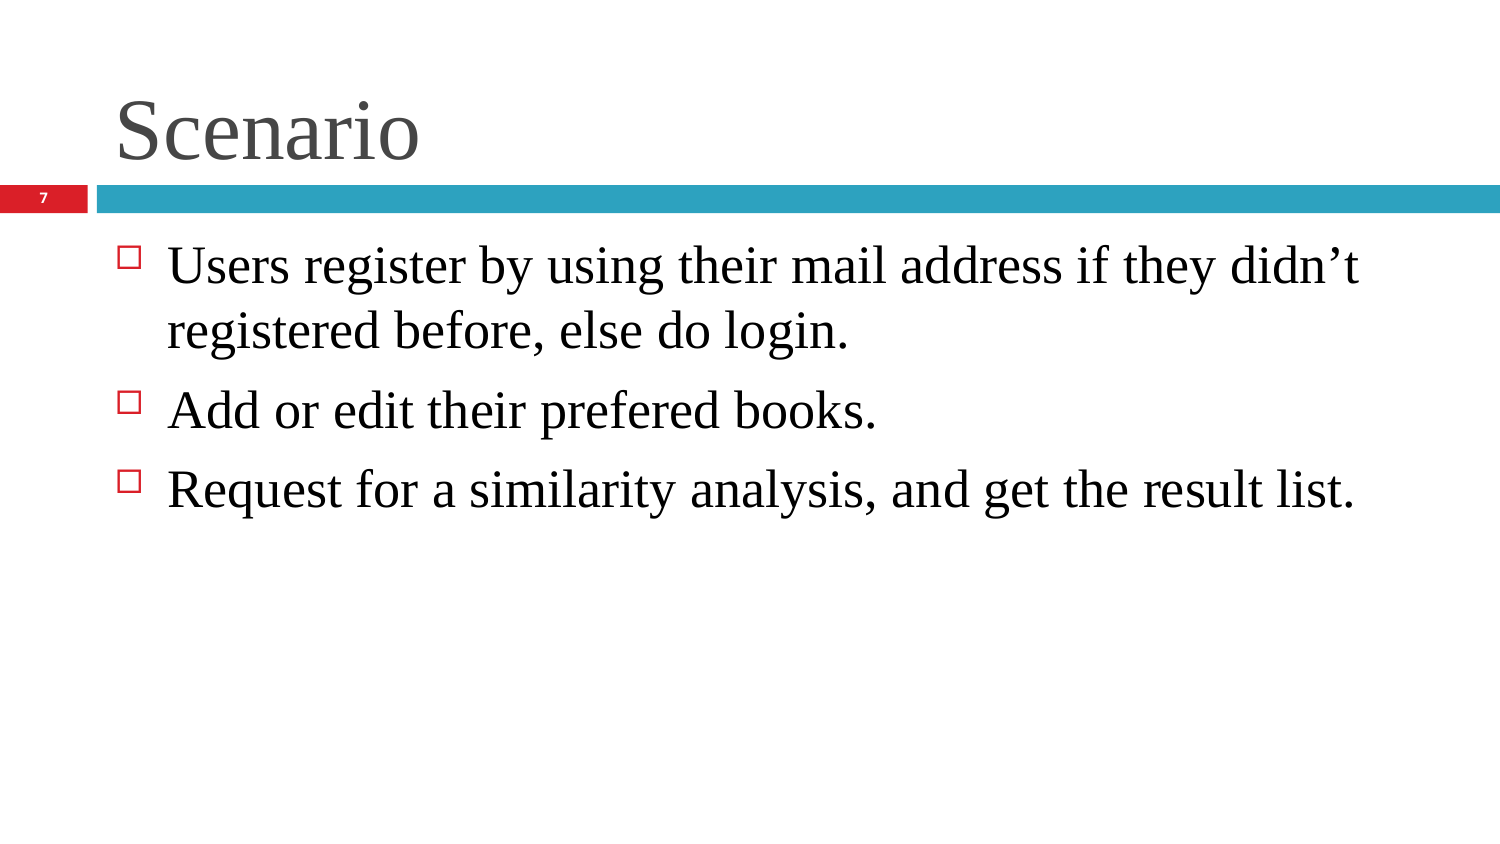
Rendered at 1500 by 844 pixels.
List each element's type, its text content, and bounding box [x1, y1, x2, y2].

text_box <number> [0, 184, 88, 215]
list Users register by using their mail address if they didn’t registered before, else do login. Add or edit their prefered books. Request for a similarity analysis, and get the result list. [100, 221, 1438, 760]
title Scenario [99, 19, 1438, 185]
